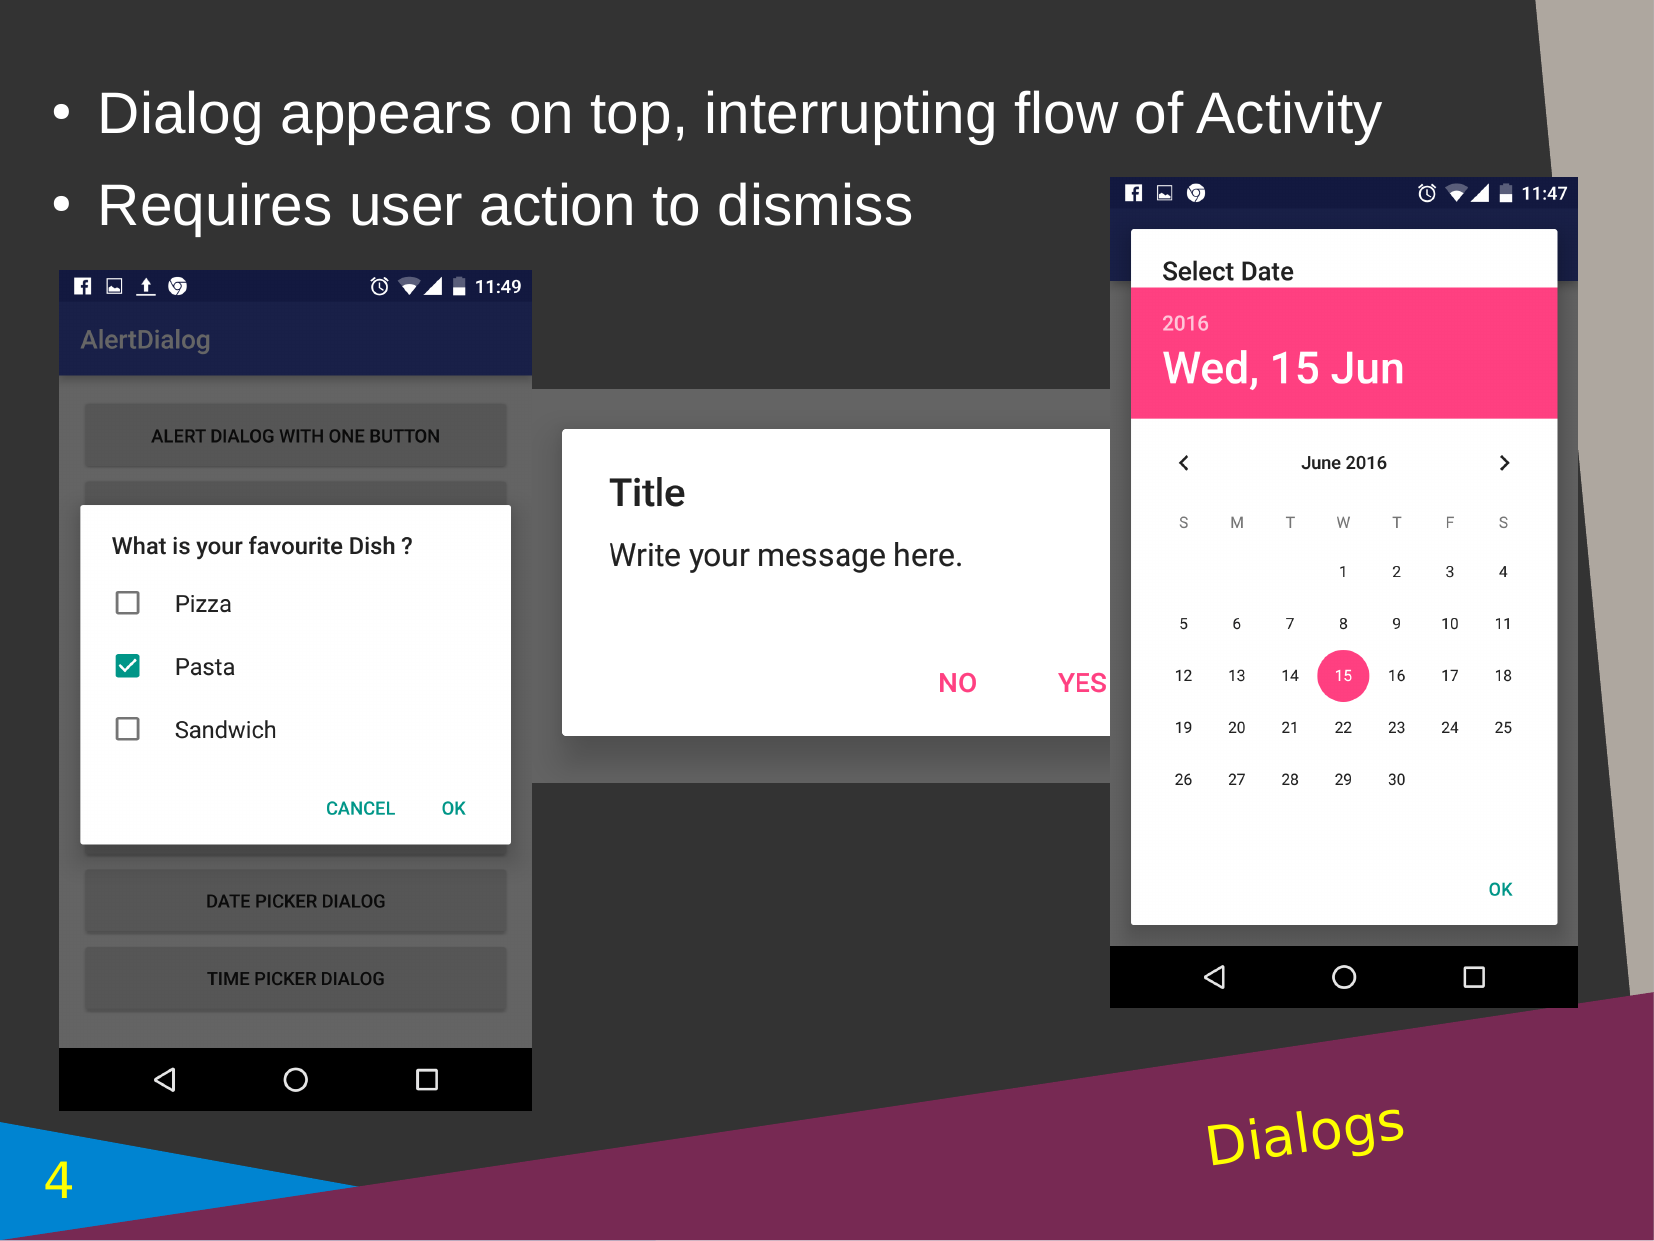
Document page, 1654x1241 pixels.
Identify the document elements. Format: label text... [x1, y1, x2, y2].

picture [59, 177, 1578, 1111]
list Dialog appears on top, interrupting flow of Activity Requires user action to dismiss [35, 59, 1524, 260]
title Dialogs [956, 995, 1654, 1241]
